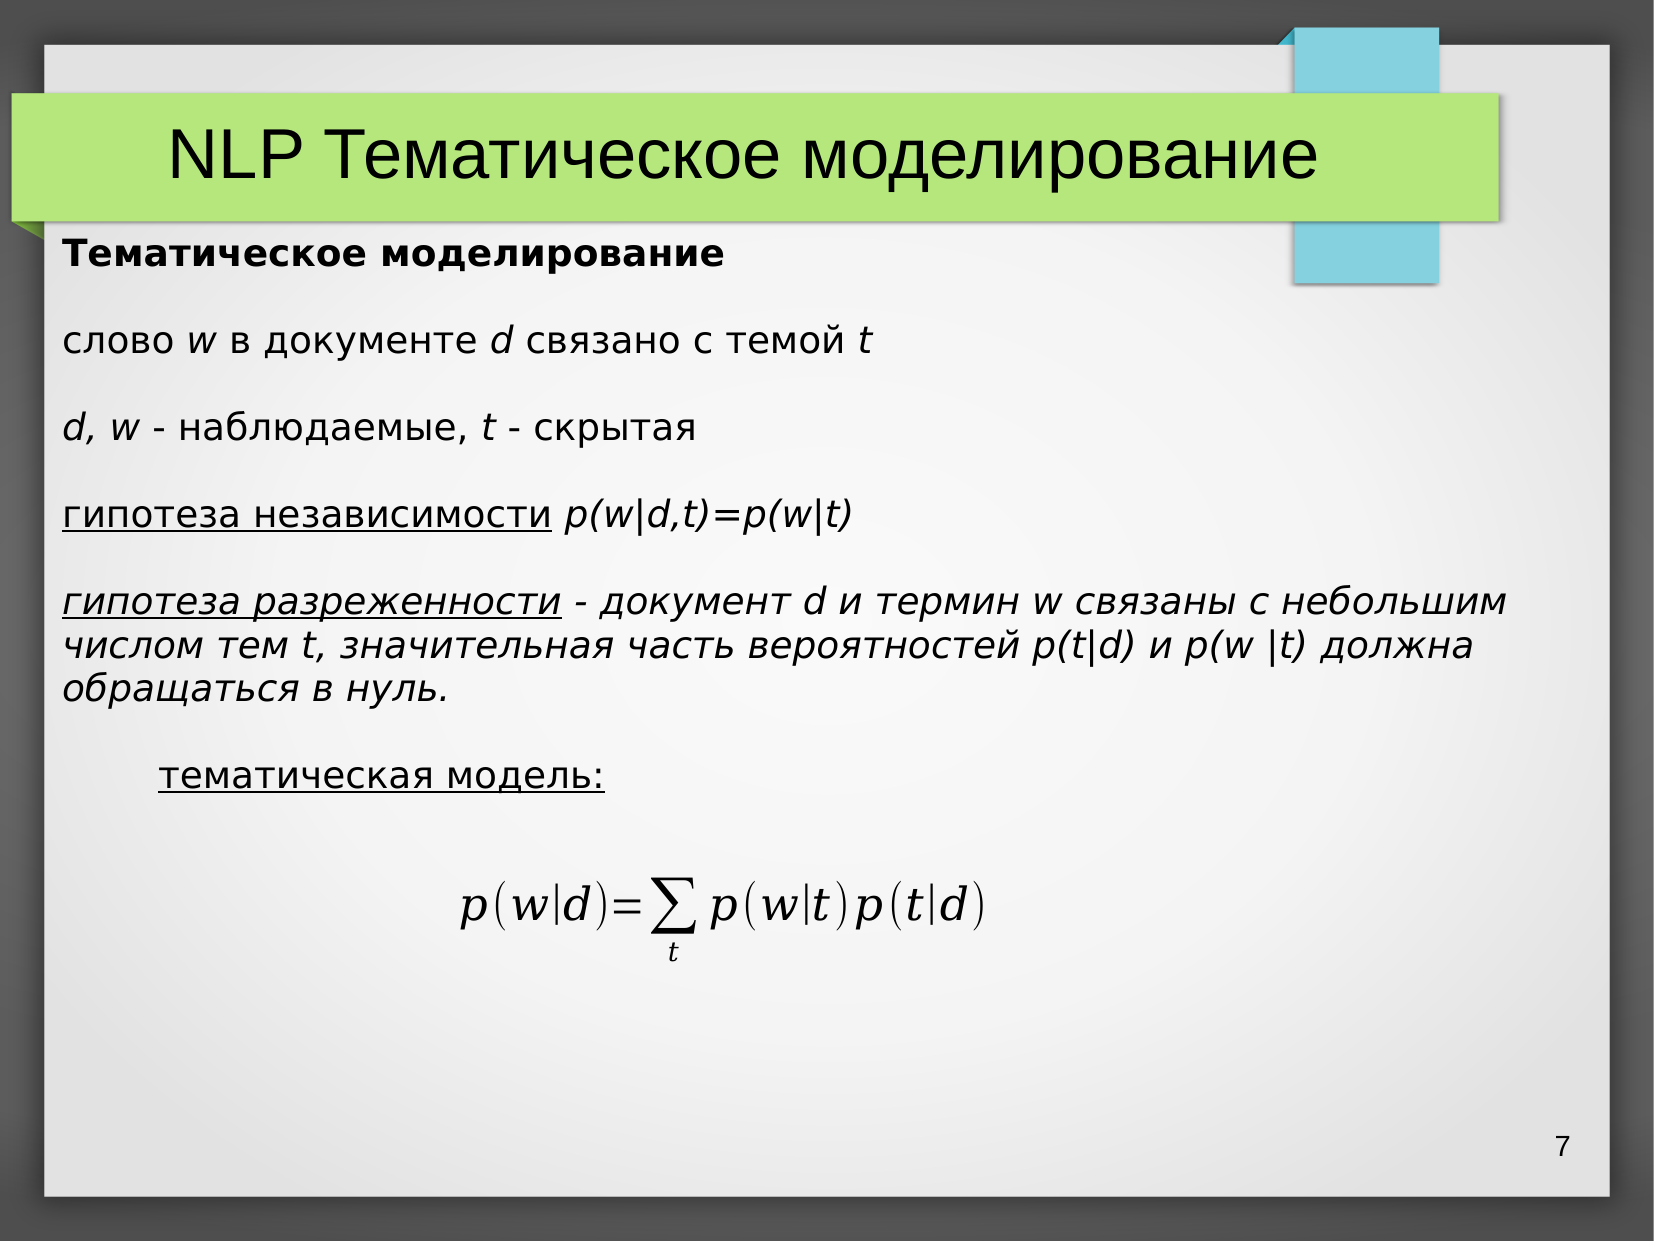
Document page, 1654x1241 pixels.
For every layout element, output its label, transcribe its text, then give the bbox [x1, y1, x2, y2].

picture [0, 0, 1654, 1241]
chart [452, 874, 993, 969]
text_box Тематическое моделирование слово w в документе d связано с темой t d, w - наблюдаемые, t - скрытая гипотеза независимости p(w|d,t)=p(w|t) гипотеза разреженности - документ d и термин w связаны с небольшим числом тем t, значительная часть вероятностей p(t|d) и p(w |t) должна обращаться в нуль. тематическая модель: [47, 224, 1536, 815]
title NLP Тематическое моделирование [82, 114, 1406, 194]
